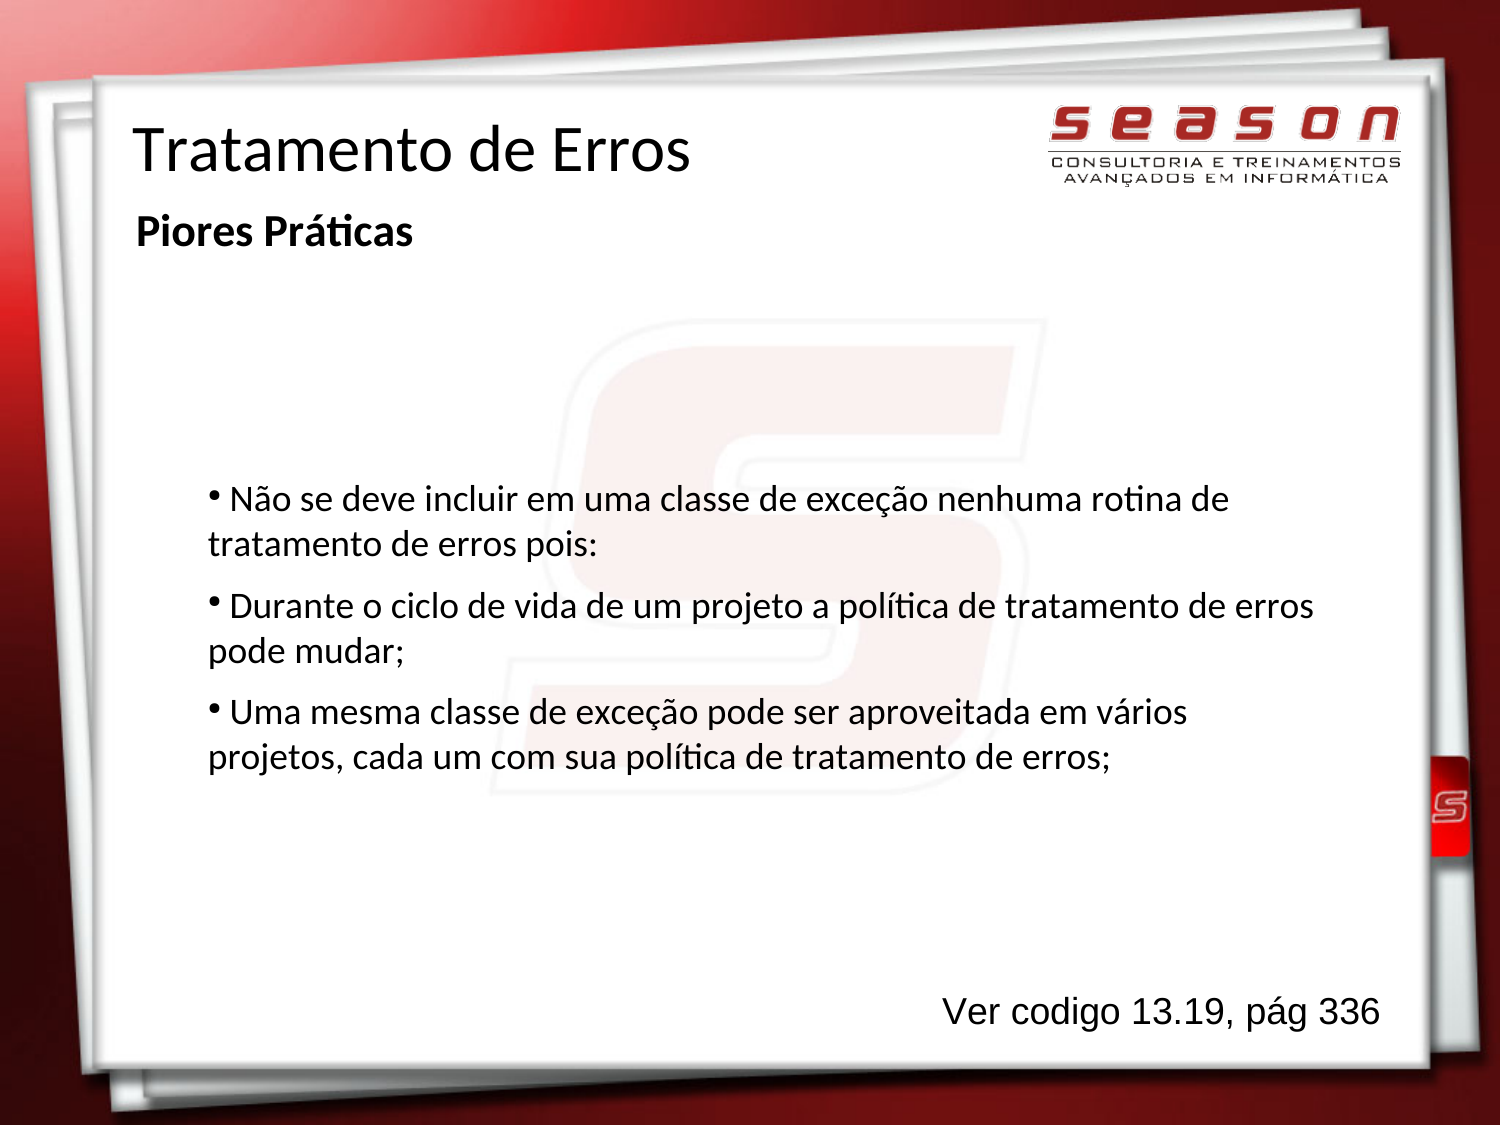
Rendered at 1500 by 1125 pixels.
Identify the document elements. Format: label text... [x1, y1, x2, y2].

text_box Piores Práticas [119, 200, 1240, 256]
text_box Não se deve incluir em uma classe de exceção nenhuma rotina de tratamento de erros pois: Durante o ciclo de vida de um projeto a política de tratamento de erros pode mudar; Uma mesma classe de exceção pode ser aproveitada em vários projetos, cada um com sua política de tratamento de erros; [207, 357, 1328, 894]
text_box Ver codigo 13.19, pág 336 [637, 979, 1396, 1040]
picture [0, 0, 1500, 1125]
title Tratamento de Erros [118, 33, 1394, 257]
